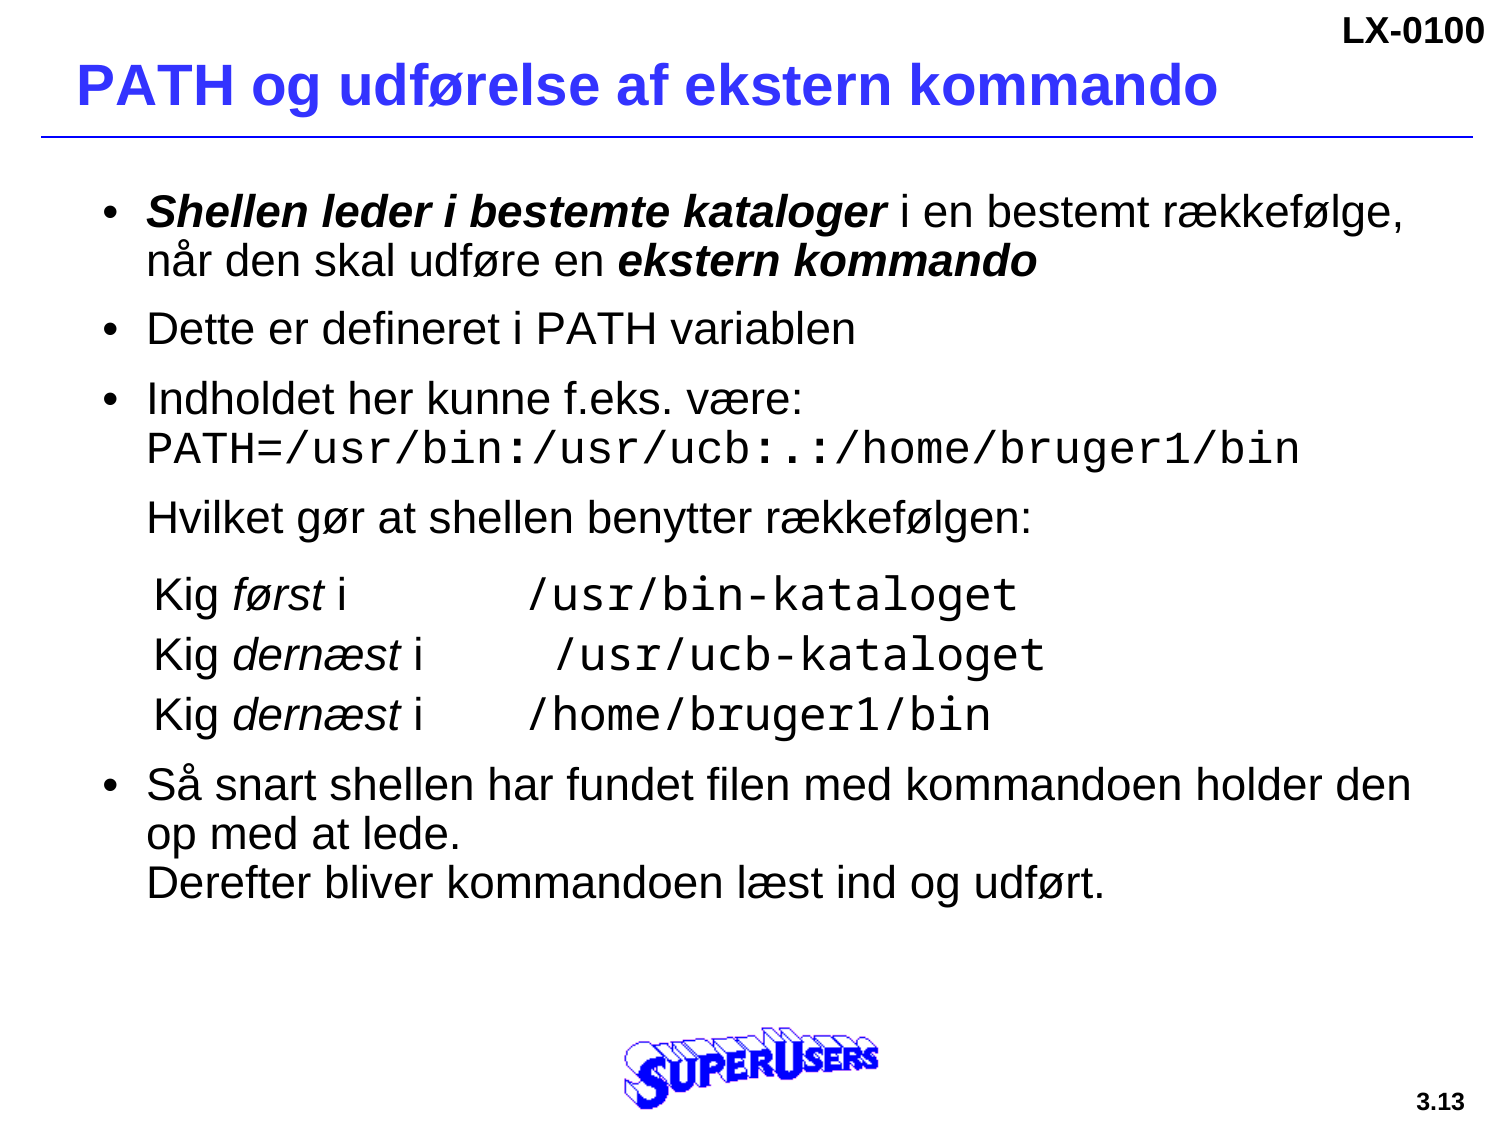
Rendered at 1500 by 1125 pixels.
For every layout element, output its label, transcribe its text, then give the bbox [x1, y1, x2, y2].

title PATH og udførelse af ekstern kommando [76, 39, 1424, 126]
list Shellen leder i bestemte kataloger i en bestemt rækkefølge, når den skal udføre en ekstern kommando Dette er defineret i PATH variablen Indholdet her kunne f.eks. være: PATH=/usr/bin:/usr/ucb:.:/home/bruger1/bin Hvilket gør at shellen benytter rækkefølgen: Kig først i /usr/bin-kataloget Kig dernæst i /usr/ucb-kataloget Kig dernæst i /home/bruger1/bin Så snart shellen har fundet filen med kommandoen holder den op med at lede. Derefter bliver kommandoen læst ind og udført. [88, 180, 1477, 1048]
picture [620, 1048, 880, 1111]
